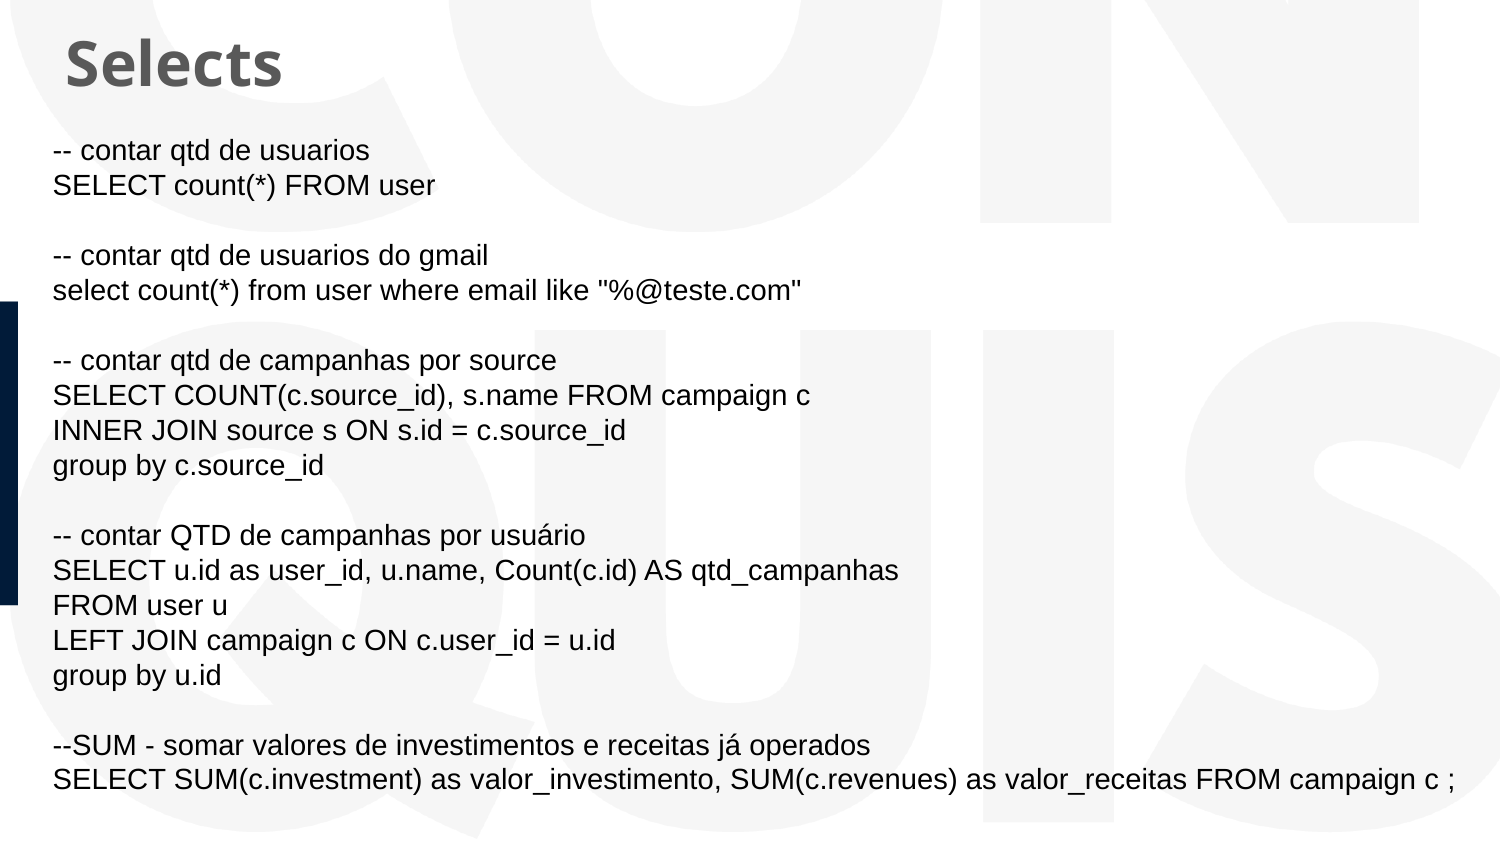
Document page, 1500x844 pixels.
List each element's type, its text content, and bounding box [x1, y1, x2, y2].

text_box -- contar qtd de usuarios SELECT count(*) FROM user -- contar qtd de usuarios do gmail select count(*) from user where email like "%@teste.com" -- contar qtd de campanhas por source SELECT COUNT(c.source_id), s.name FROM campaign c INNER JOIN source s ON s.id = c.source_id group by c.source_id -- contar QTD de campanhas por usuário SELECT u.id as user_id, u.name, Count(c.id) AS qtd_campanhas FROM user u LEFT JOIN campaign c ON c.user_id = u.id group by u.id --SUM - somar valores de investimentos e receitas já operados SELECT SUM(c.investment) as valor_investimento, SUM(c.revenues) as valor_receitas FROM campaign c ; [37, 116, 1489, 811]
list Selects [54, 15, 580, 117]
picture [0, 0, 1500, 844]
